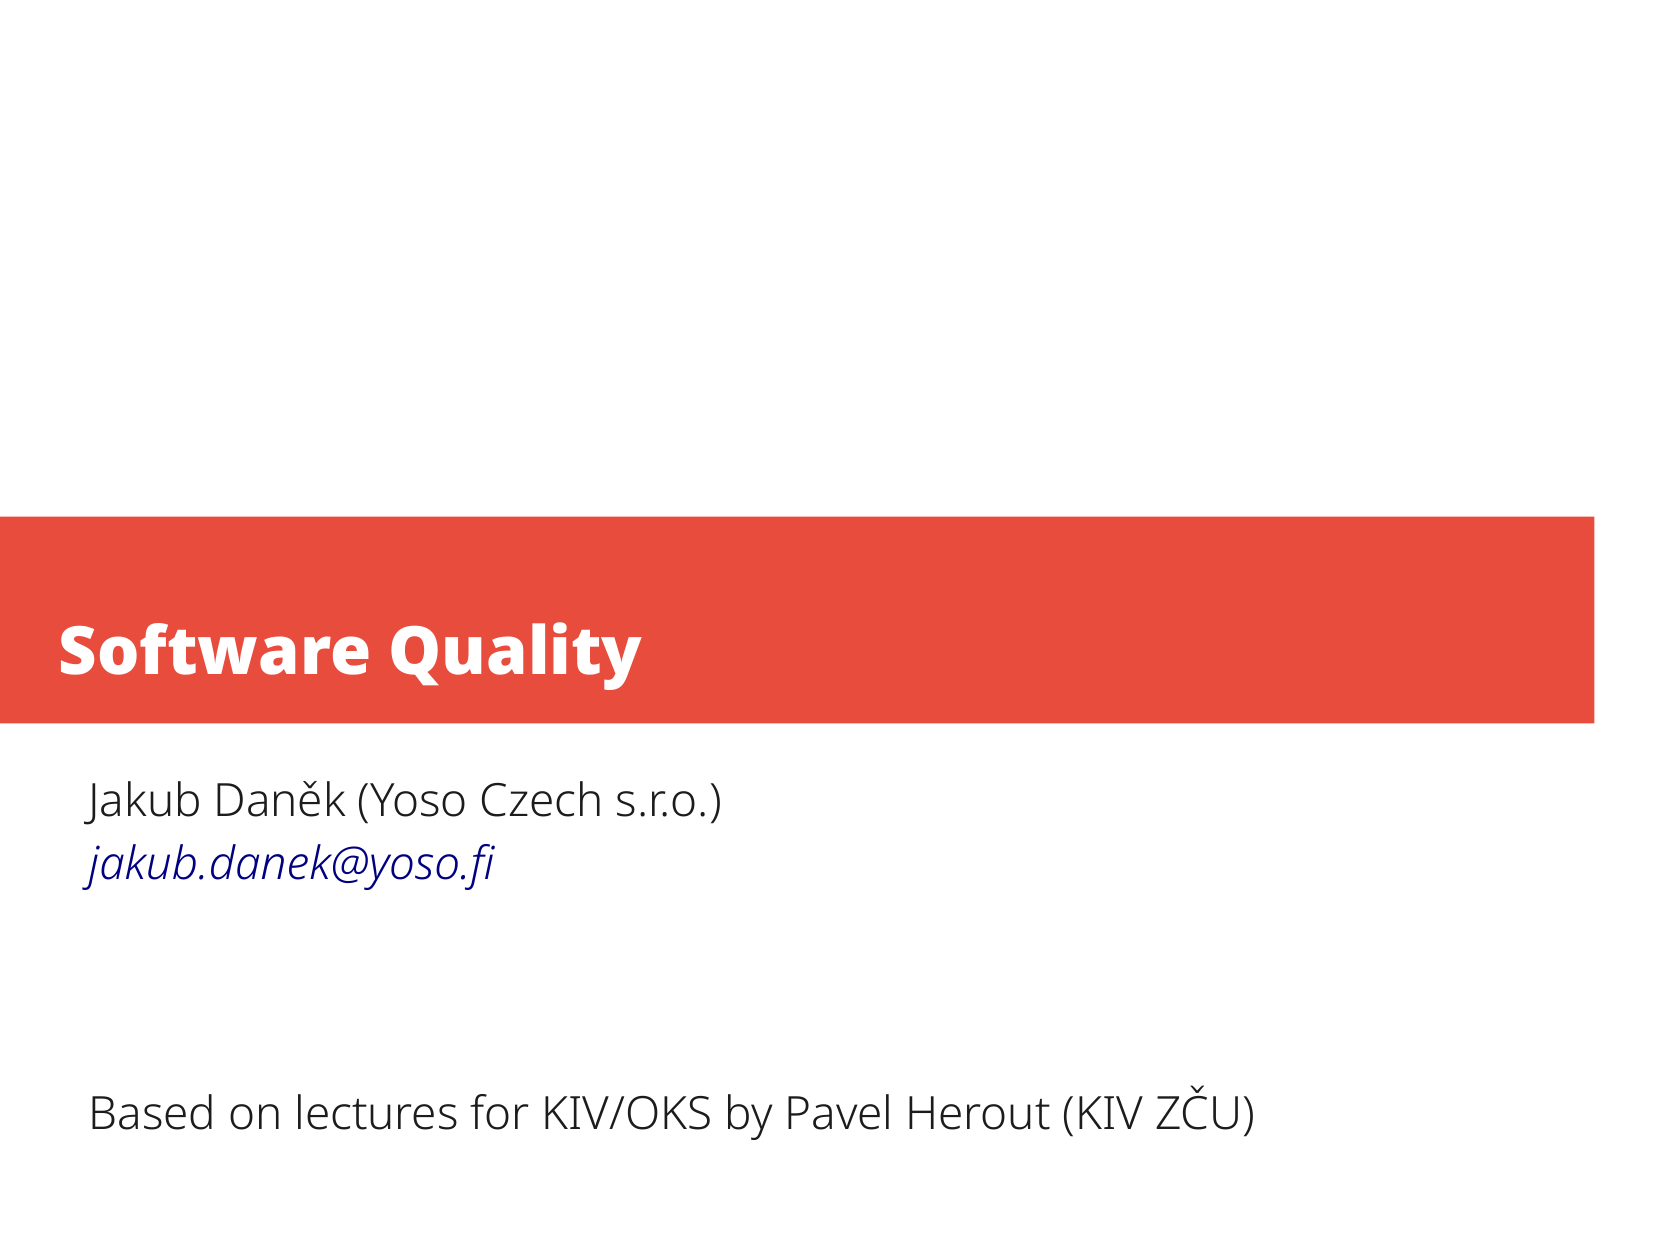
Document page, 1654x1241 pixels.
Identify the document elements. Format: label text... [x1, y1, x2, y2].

subtitle Jakub Daněk (Yoso Czech s.r.o.) jakub.danek@yoso.fi Based on lectures for KIV/OKS by Pavel Herout (KIV ZČU) [88, 767, 1595, 1182]
title Software Quality [59, 546, 1595, 694]
